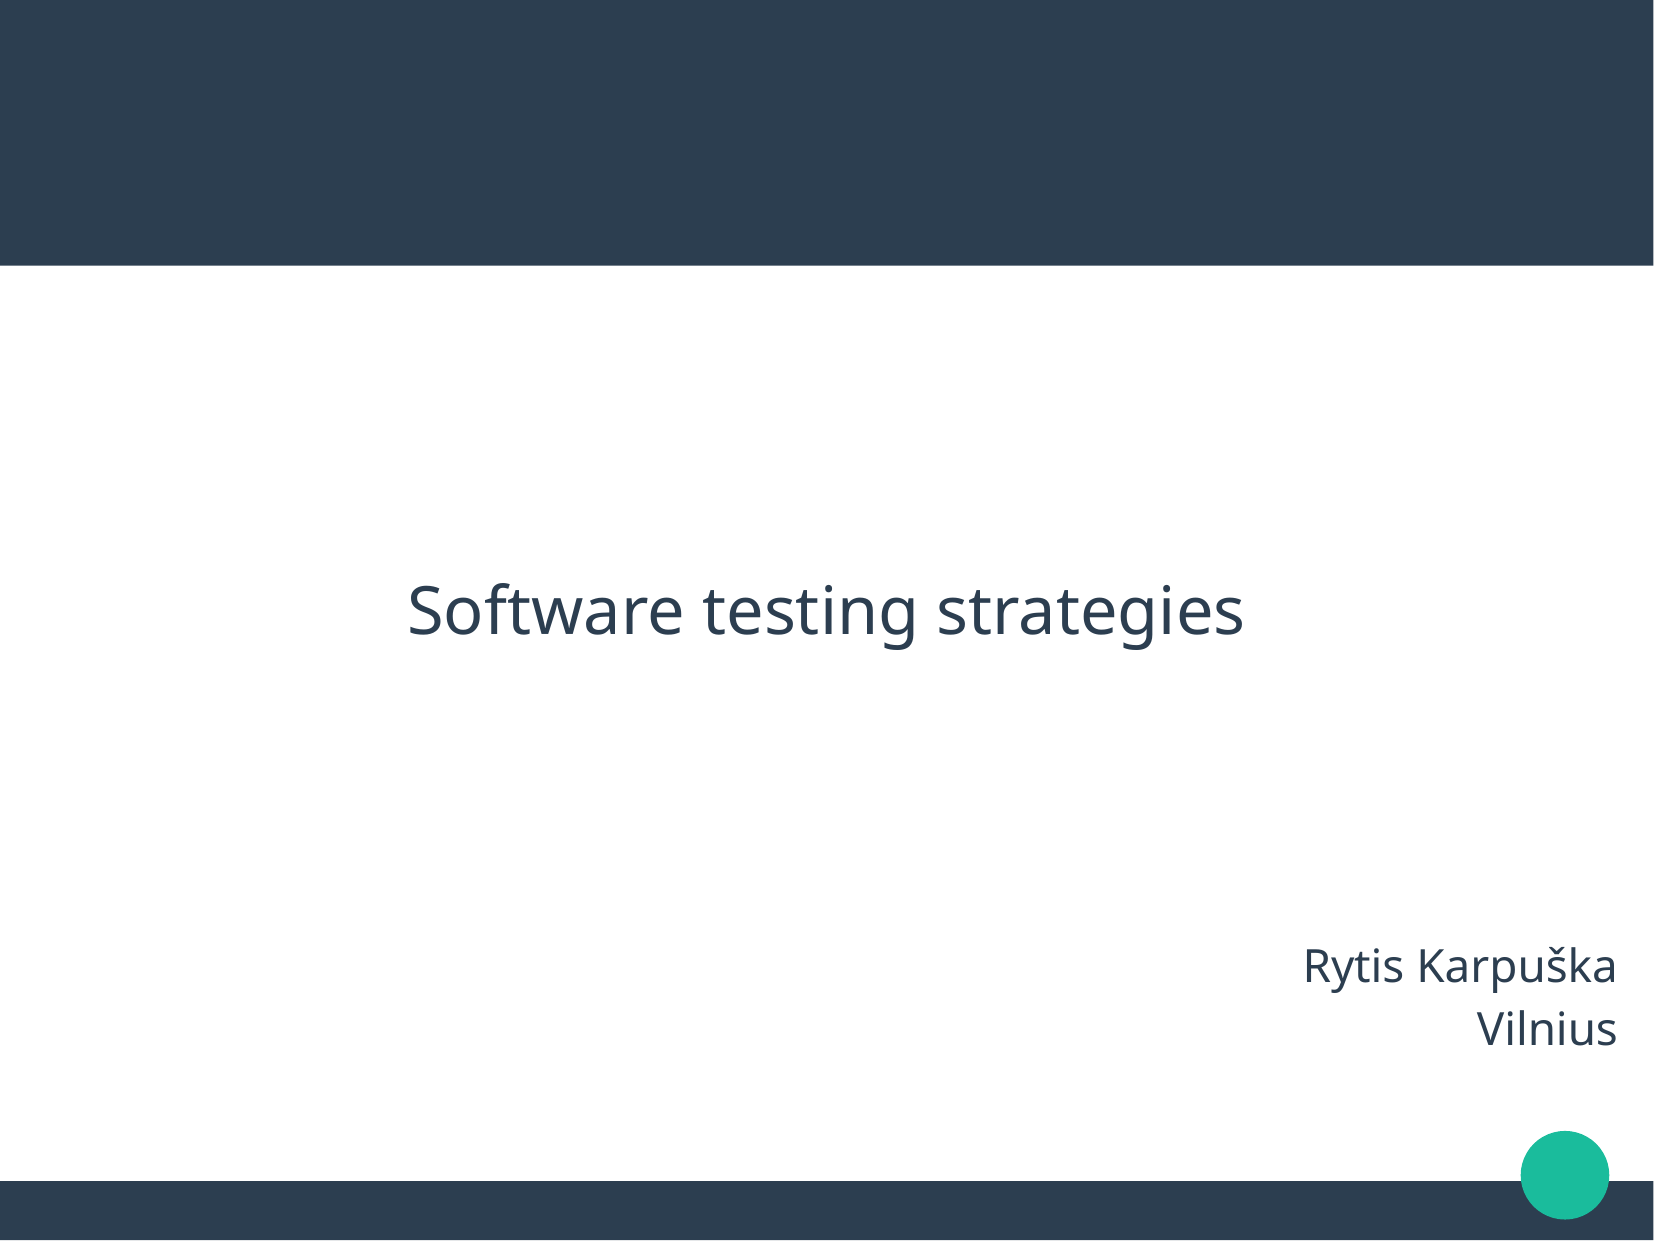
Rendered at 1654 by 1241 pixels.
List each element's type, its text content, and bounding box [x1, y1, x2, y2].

text_box Rytis Karpuška Vilnius [354, 897, 1619, 1096]
subtitle Software testing strategies [59, 271, 1595, 945]
